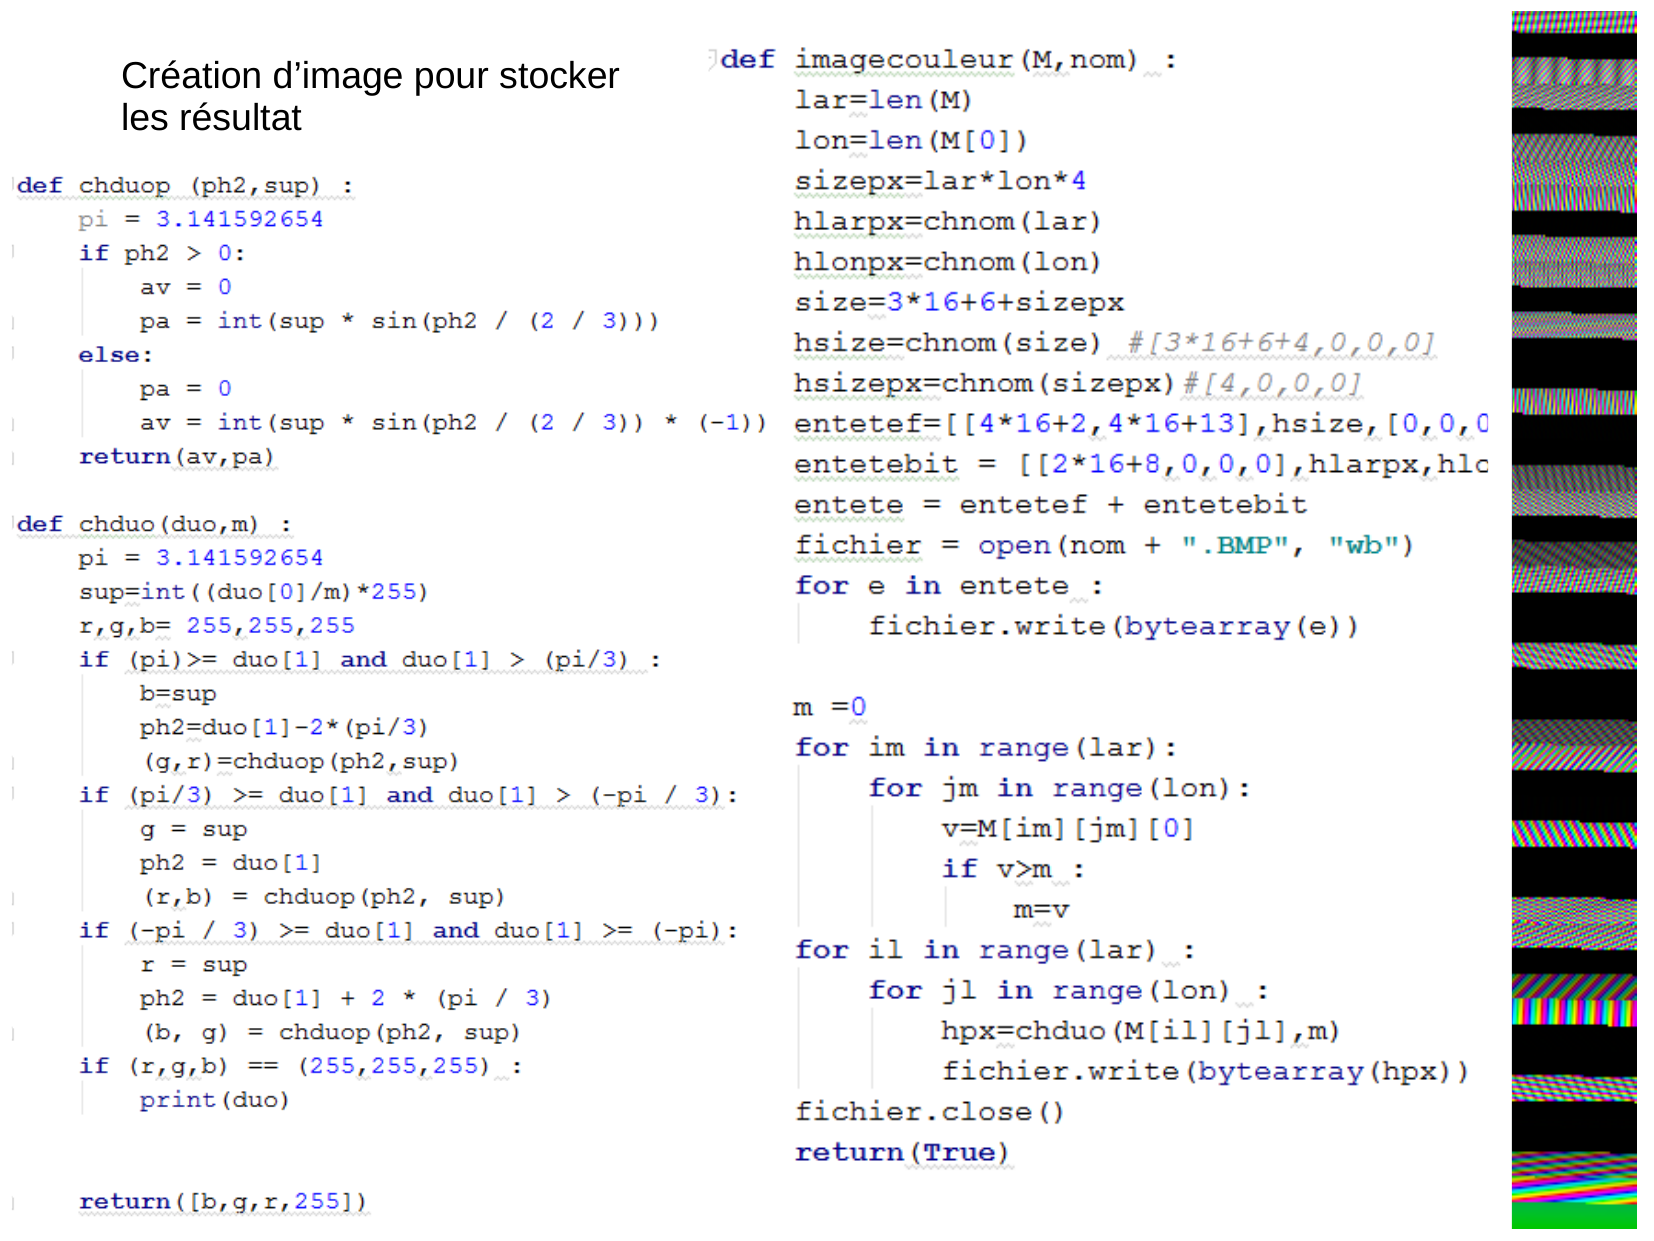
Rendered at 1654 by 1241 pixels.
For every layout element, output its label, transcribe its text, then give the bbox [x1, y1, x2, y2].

text_box Création d’image pour stocker les résultat [106, 47, 650, 146]
picture [1511, 11, 1637, 1229]
picture [11, 35, 1489, 1229]
